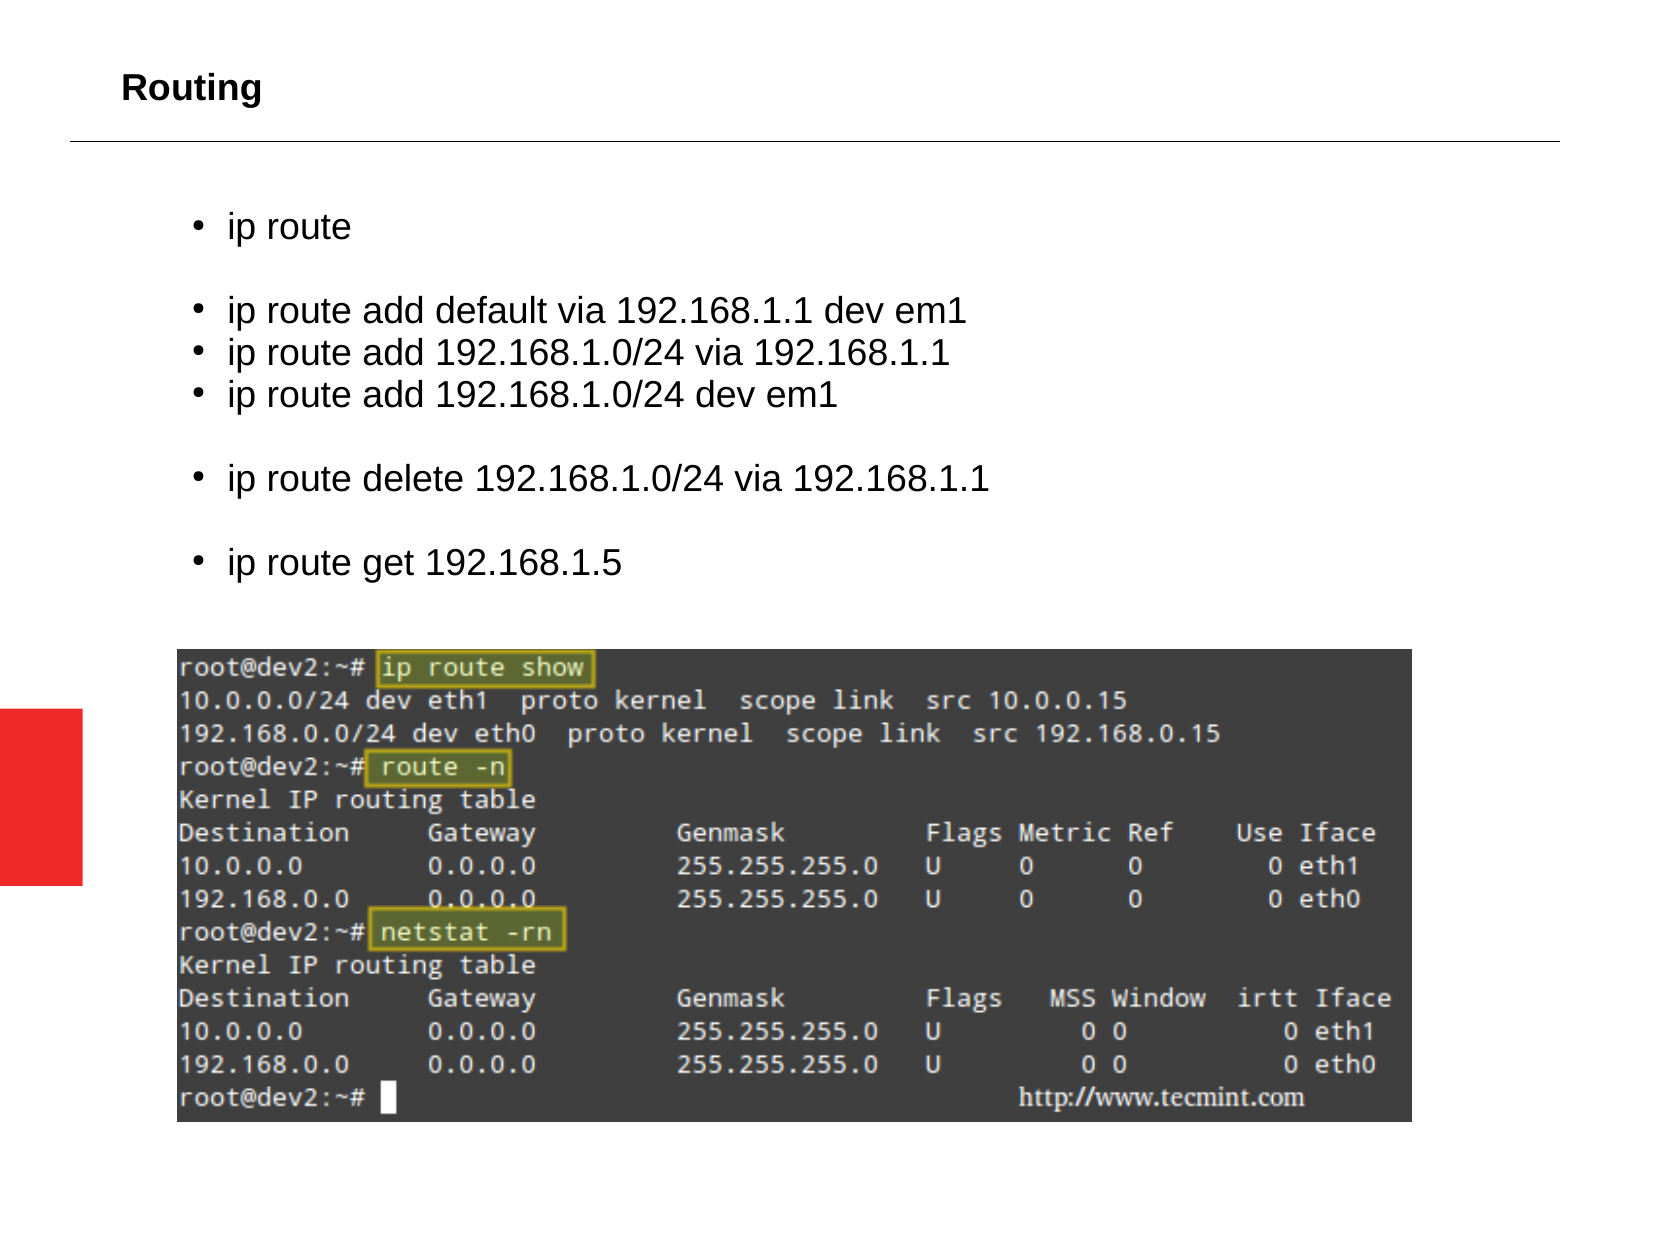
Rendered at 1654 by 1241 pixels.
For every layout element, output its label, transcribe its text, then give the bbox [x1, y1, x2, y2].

text_box ip route ip route add default via 192.168.1.1 dev em1 ip route add 192.168.1.0/24 via 192.168.1.1 ip route add 192.168.1.0/24 dev em1 ip route delete 192.168.1.0/24 via 192.168.1.1 ip route get 192.168.1.5 [177, 197, 1252, 591]
text_box Routing [106, 59, 1536, 116]
picture [177, 649, 1412, 1123]
